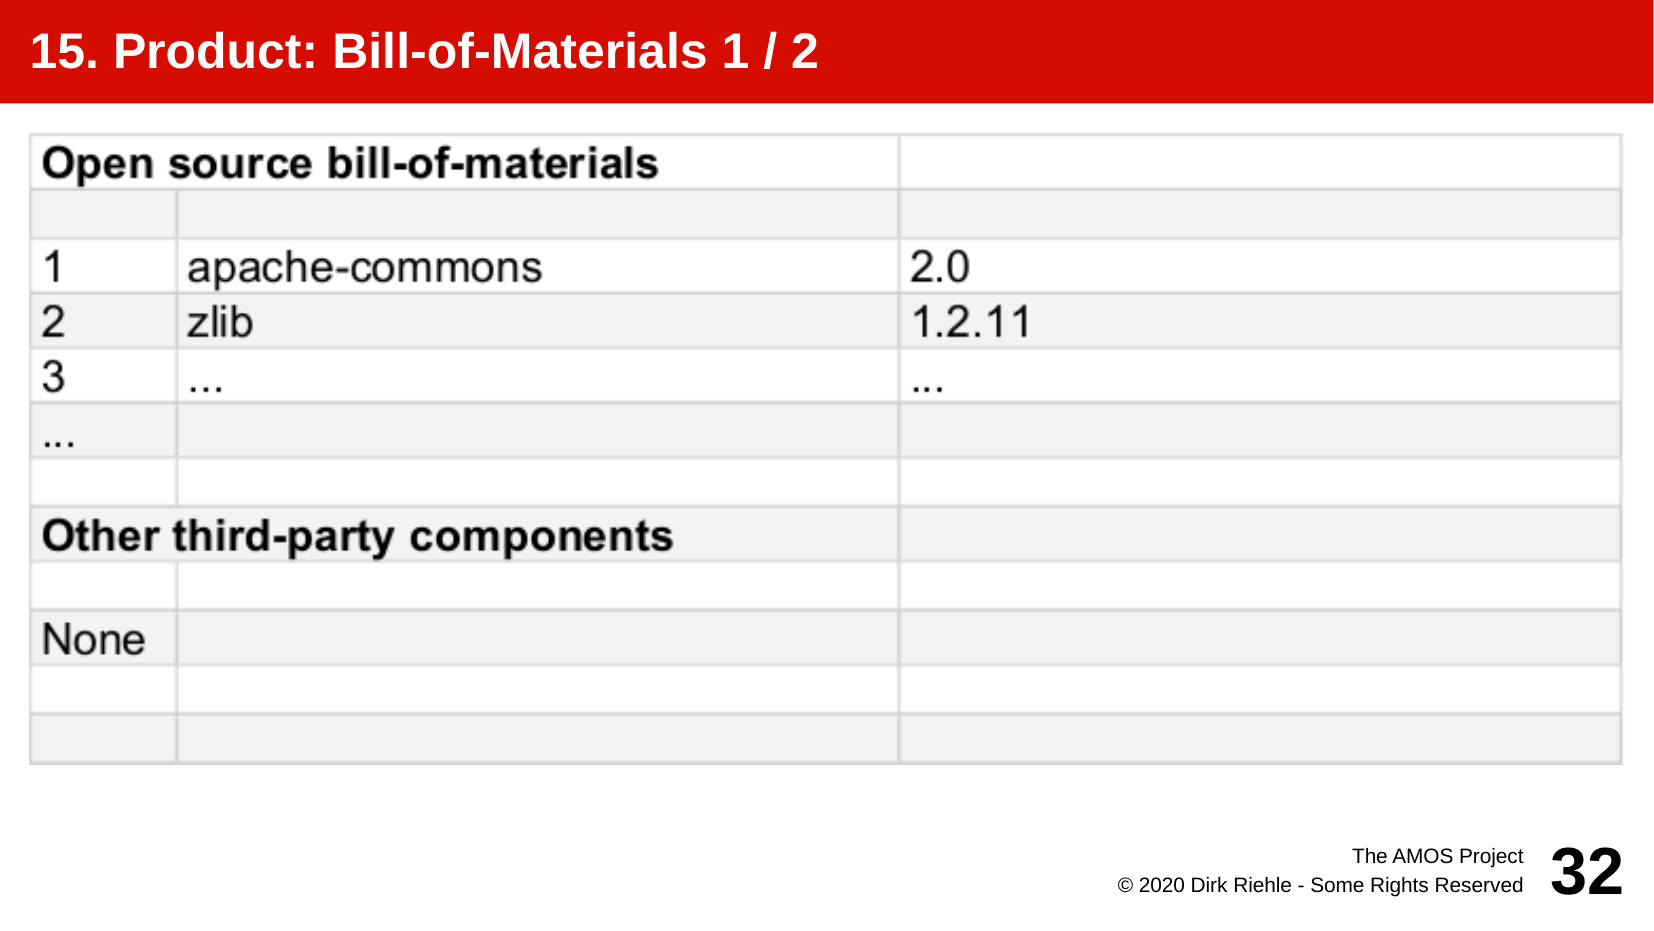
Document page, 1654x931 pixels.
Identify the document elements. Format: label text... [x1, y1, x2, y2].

title 15. Product: Bill-of-Materials 1 / 2 [0, 0, 1654, 104]
picture [29, 132, 1625, 765]
